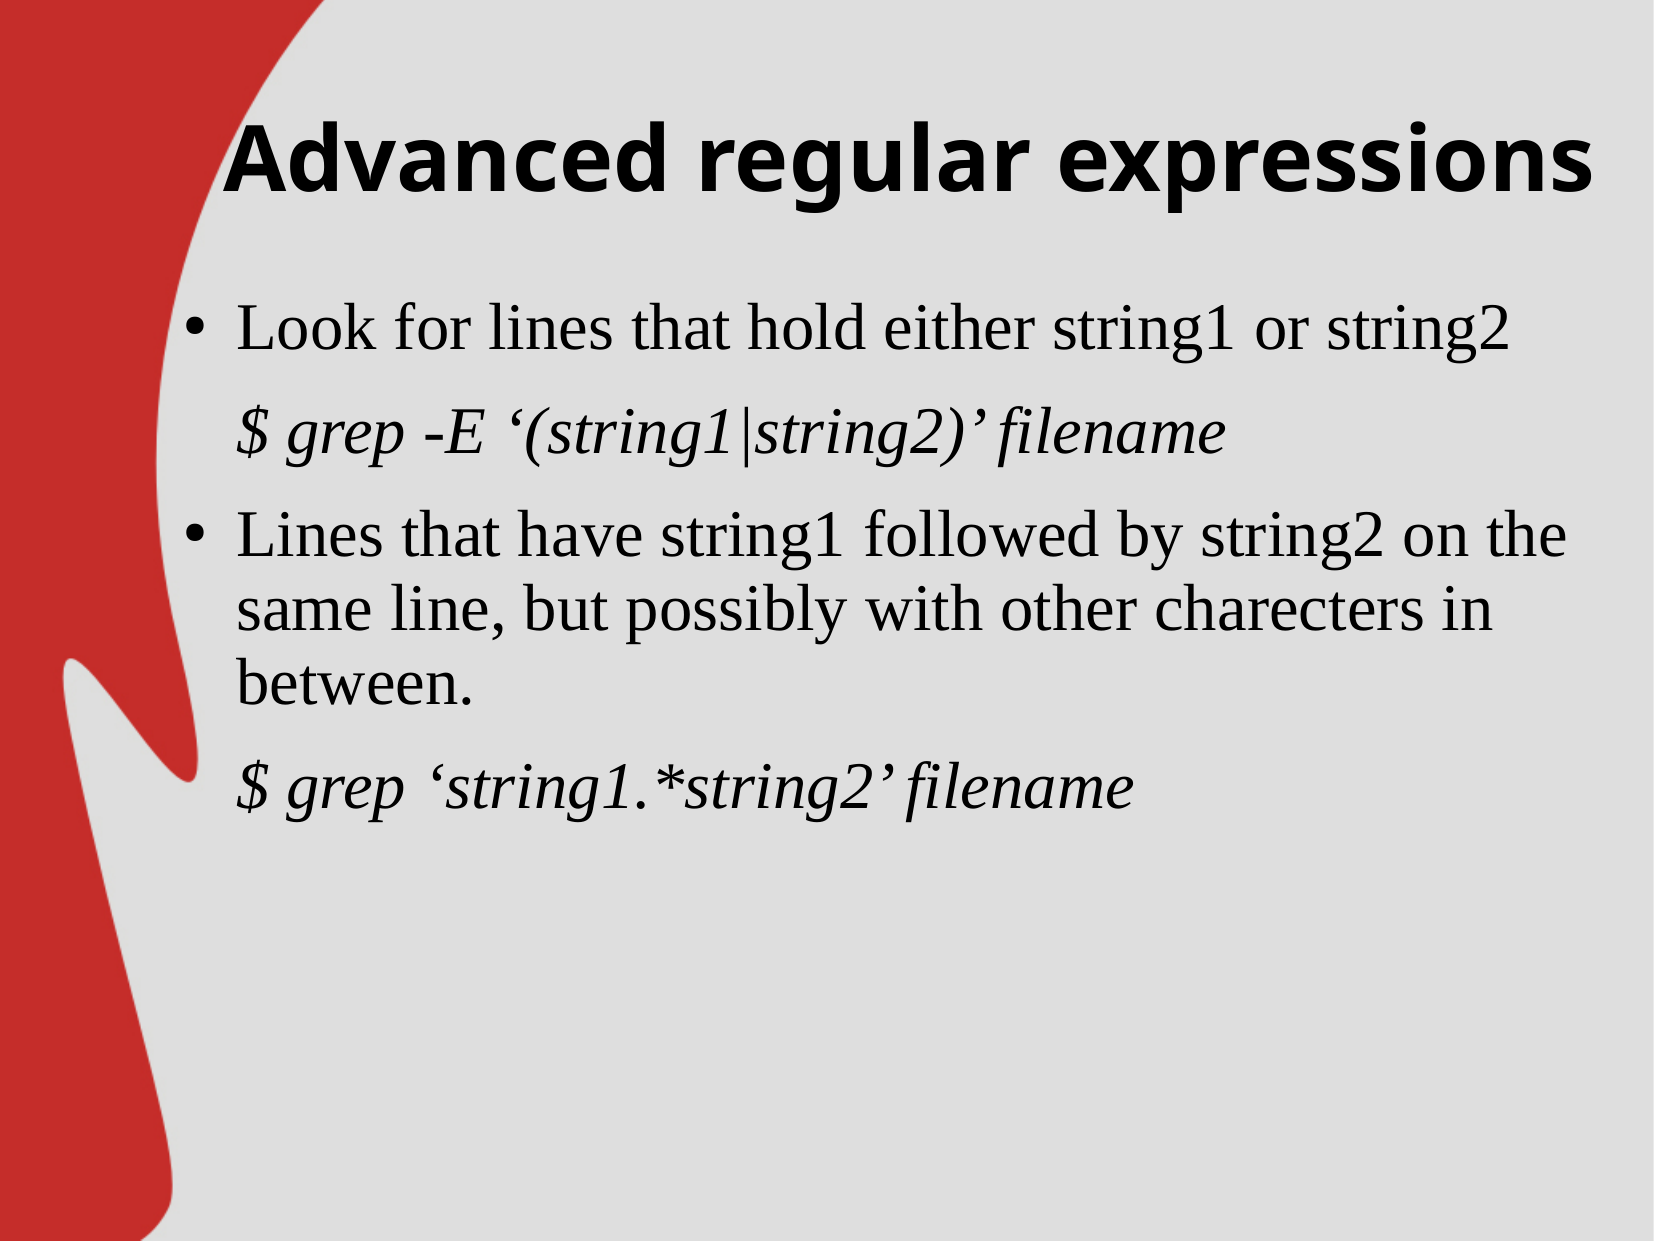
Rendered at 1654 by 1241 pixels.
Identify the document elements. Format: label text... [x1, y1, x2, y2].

title Advanced regular expressions [165, 38, 1654, 275]
picture [0, 0, 1654, 1241]
list Look for lines that hold either string1 or string2 $ grep -E ‘(string1|string2)’ filename Lines that have string1 followed by string2 on the same line, but possibly with other charecters in between. $ grep ‘string1.*string2’ filename [165, 290, 1654, 1010]
